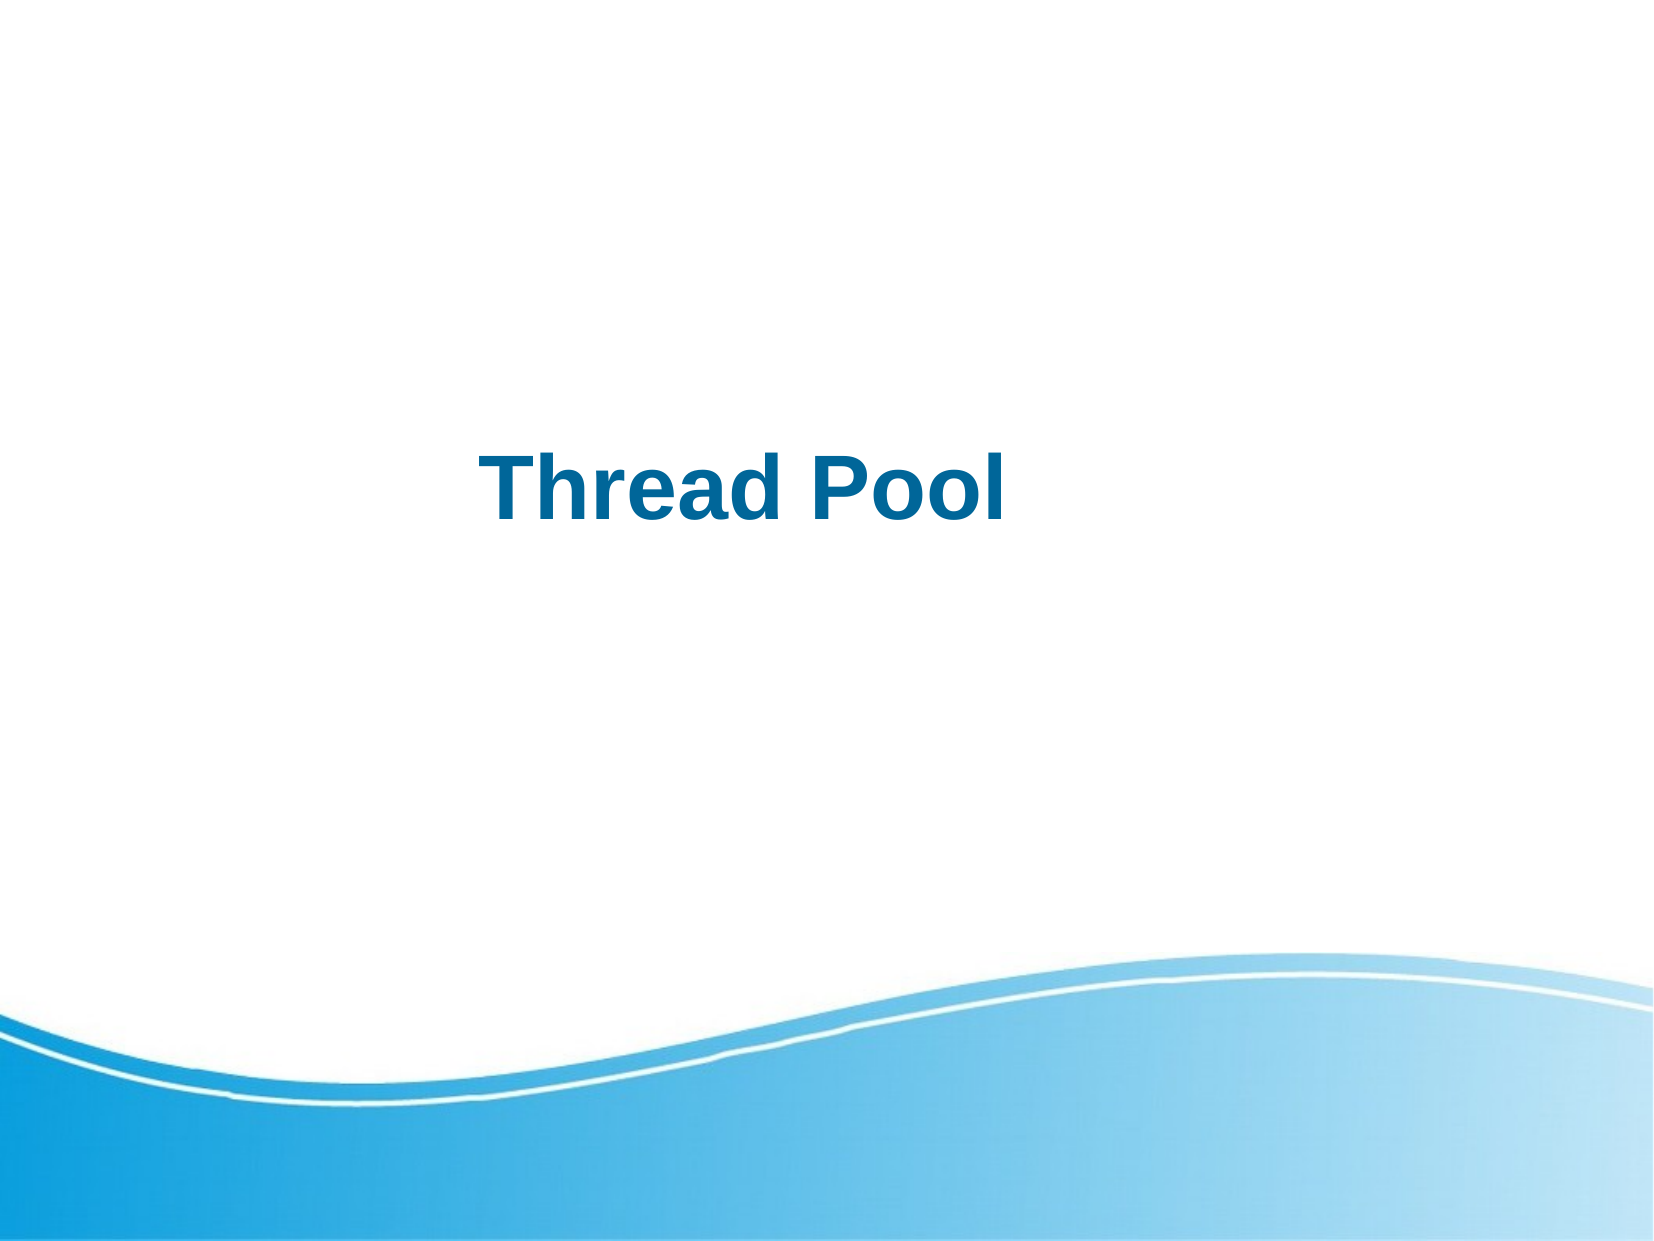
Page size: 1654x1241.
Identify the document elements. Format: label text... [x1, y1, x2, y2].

picture [0, 952, 1654, 1241]
title Thread Pool [0, 384, 1489, 592]
